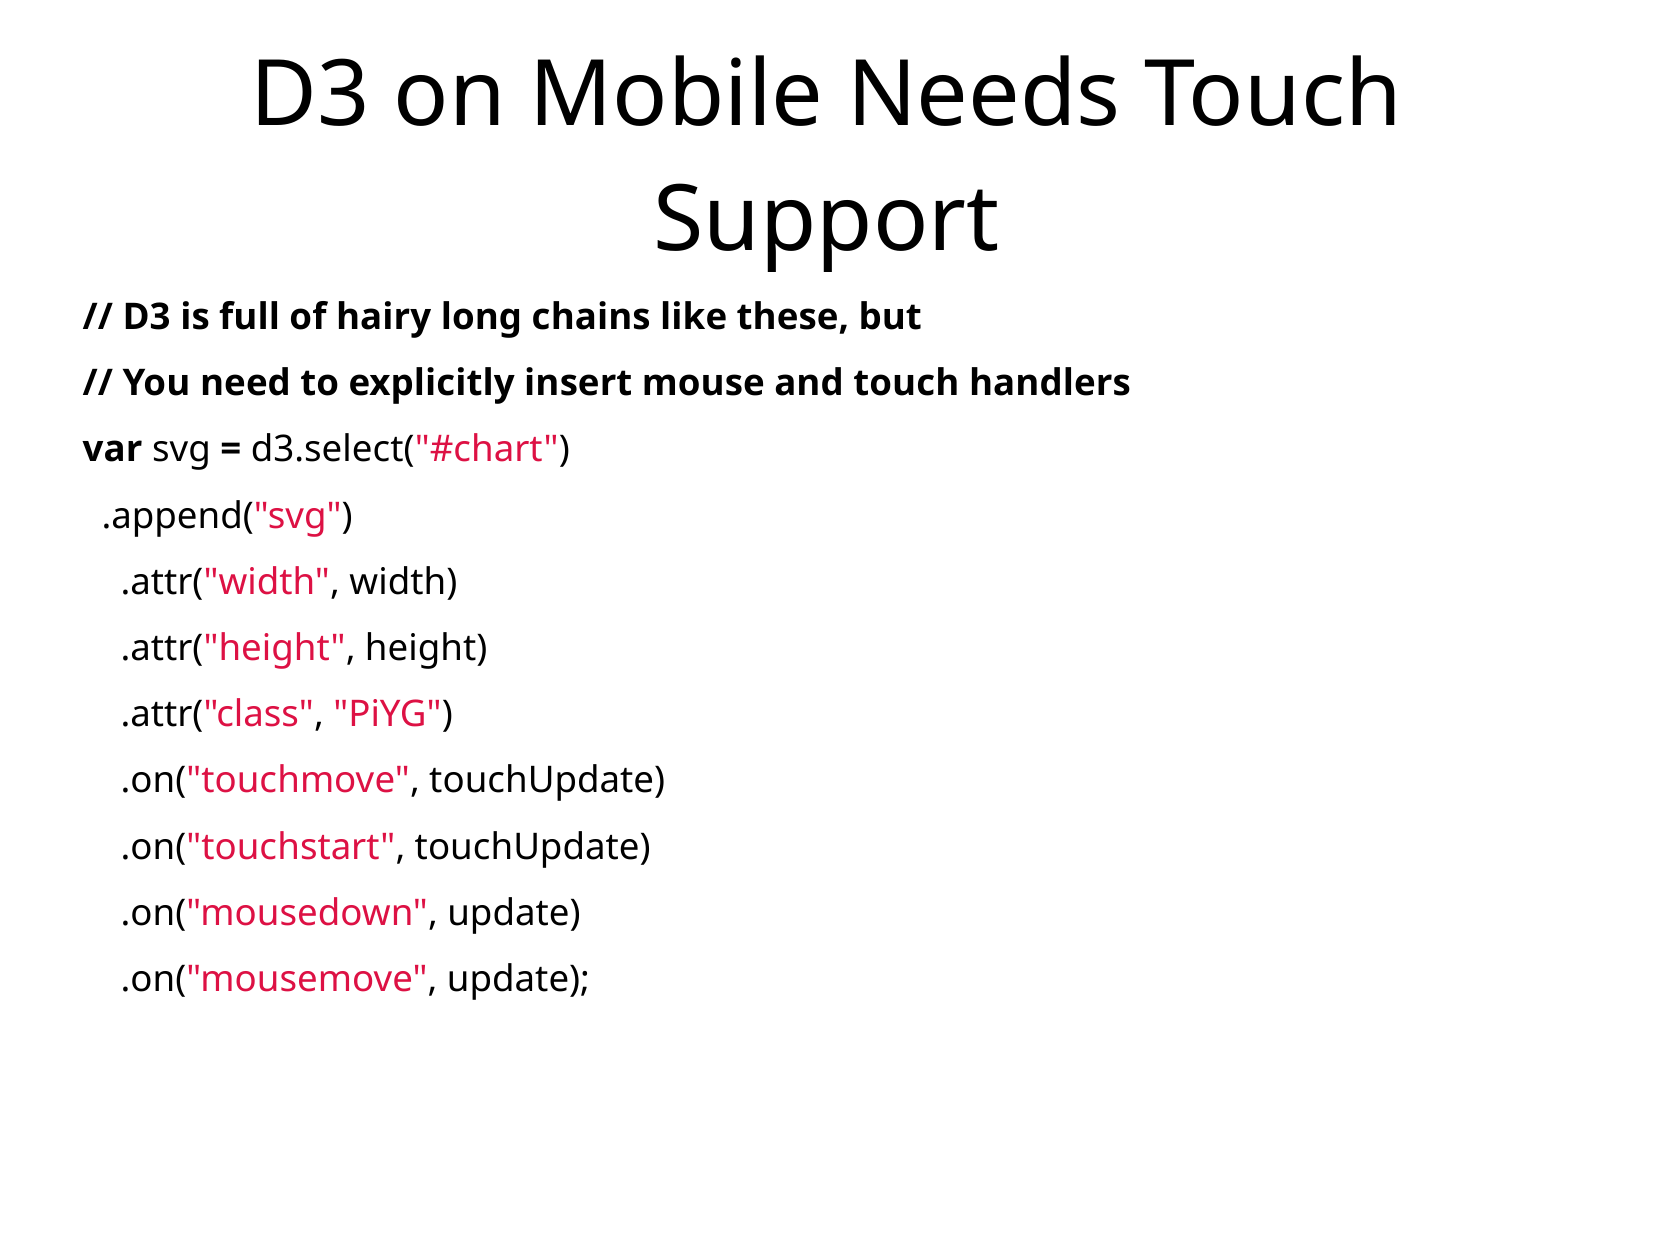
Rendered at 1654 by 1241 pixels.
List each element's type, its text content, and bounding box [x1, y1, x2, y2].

title D3 on Mobile Needs Touch Support [82, 49, 1571, 257]
list // D3 is full of hairy long chains like these, but // You need to explicitly insert mouse and touch handlers var svg = d3.select("#chart") .append("svg") .attr("width", width) .attr("height", height) .attr("class", "PiYG") .on("touchmove", touchUpdate) .on("touchstart", touchUpdate) .on("mousedown", update) .on("mousemove", update); [82, 290, 1538, 1010]
